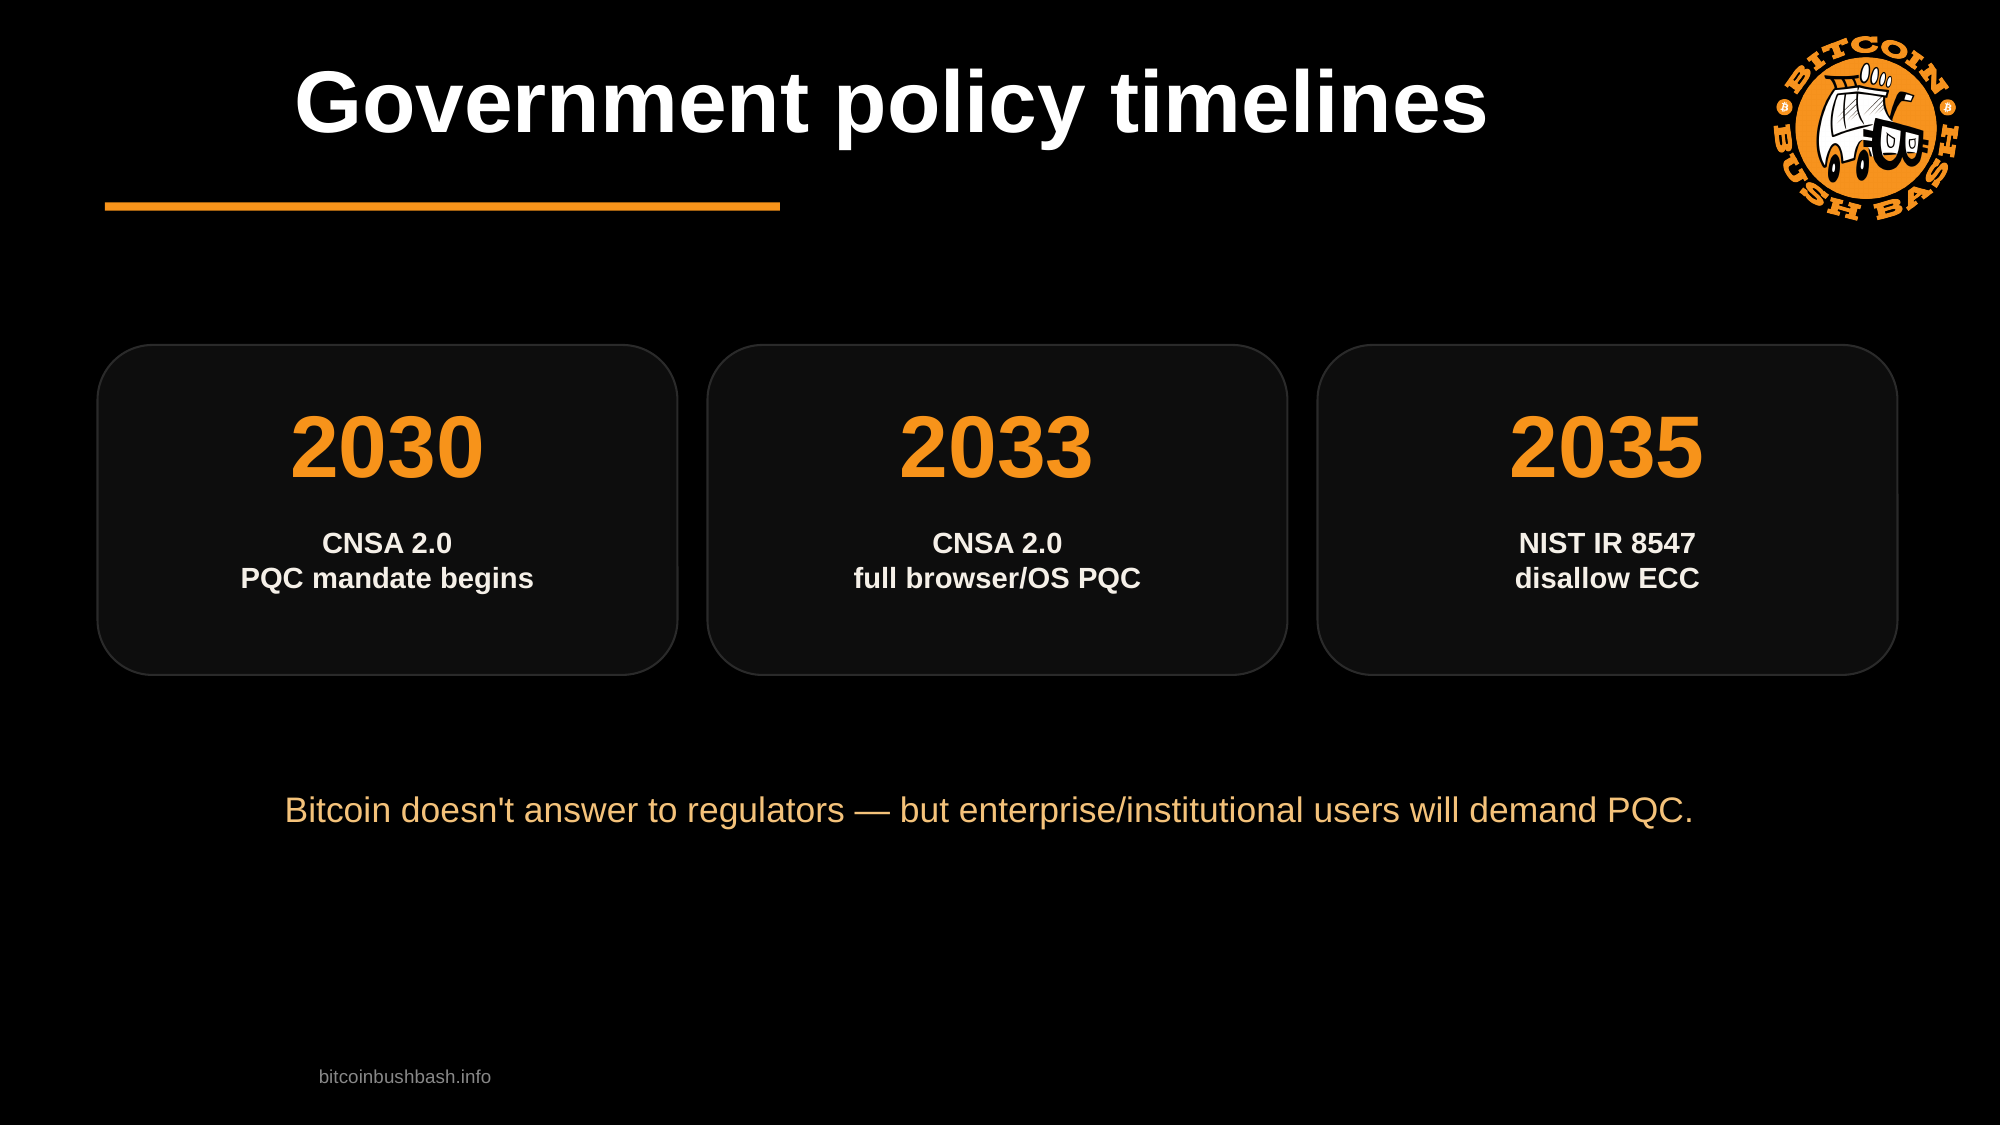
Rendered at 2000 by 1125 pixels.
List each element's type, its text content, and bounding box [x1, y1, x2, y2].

text_box CNSA 2.0 PQC mandate begins [225, 517, 550, 603]
text_box 2033 [885, 382, 1110, 503]
text_box NIST IR 8547 disallow ECC [1500, 517, 1715, 603]
text_box CNSA 2.0 full browser/OS PQC [838, 517, 1157, 603]
text_box [0, 0, 2000, 1125]
text_box 2035 [1495, 382, 1720, 503]
text_box Bitcoin doesn't answer to regulators — but enterprise/institutional users will demand PQC. [269, 779, 1710, 838]
text_box Government policy timelines [279, 37, 1506, 158]
picture [1755, 17, 1977, 240]
text_box bitcoinbushbash.info [303, 1057, 506, 1095]
text_box 2030 [275, 382, 500, 503]
